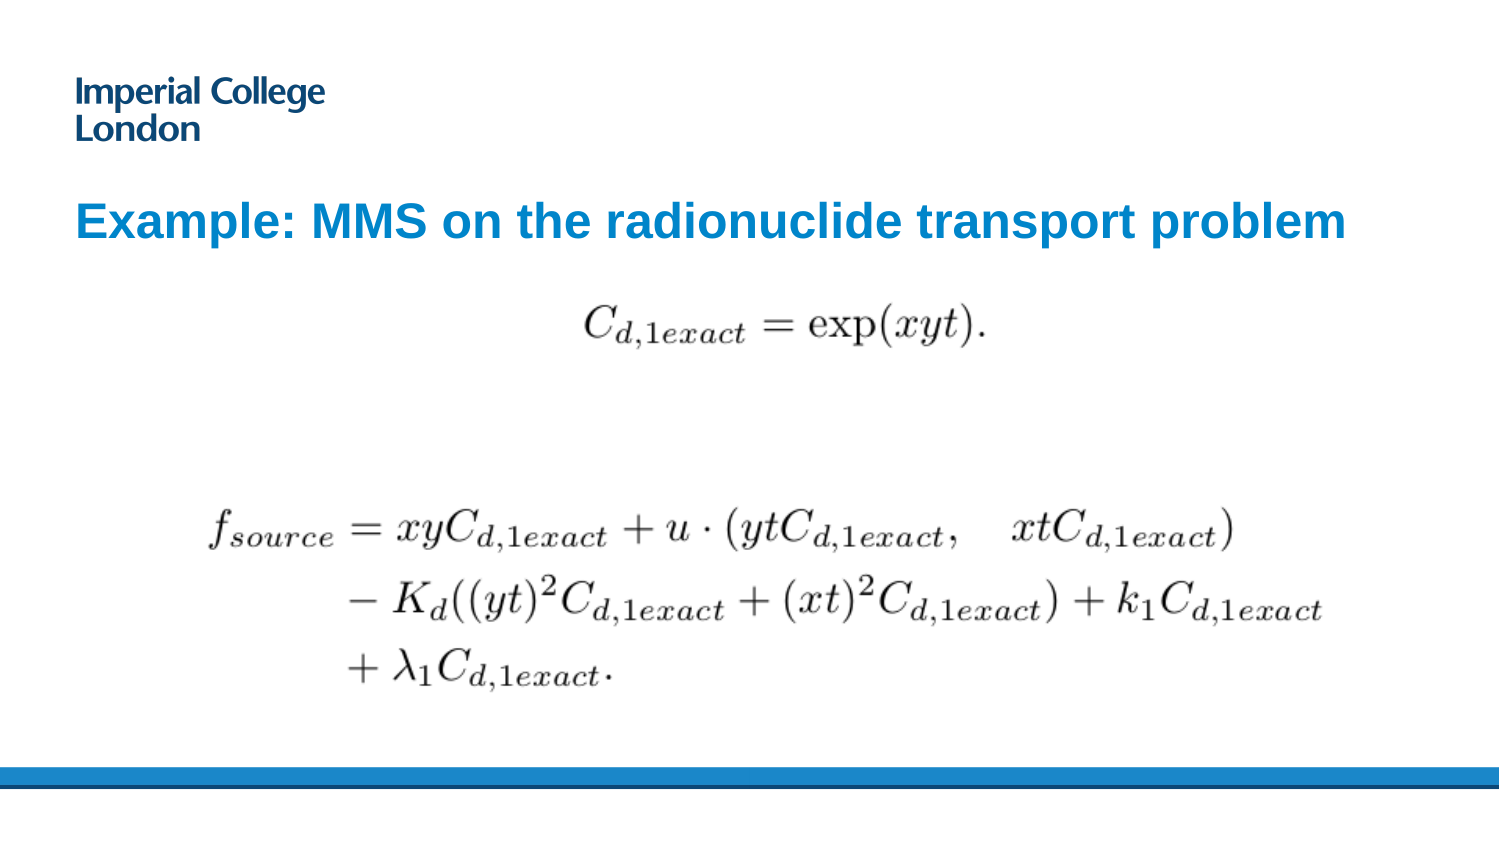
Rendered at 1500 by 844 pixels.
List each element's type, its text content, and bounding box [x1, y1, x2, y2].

picture [0, 0, 1499, 844]
title Example: MMS on the radionuclide transport problem [75, 183, 1426, 246]
